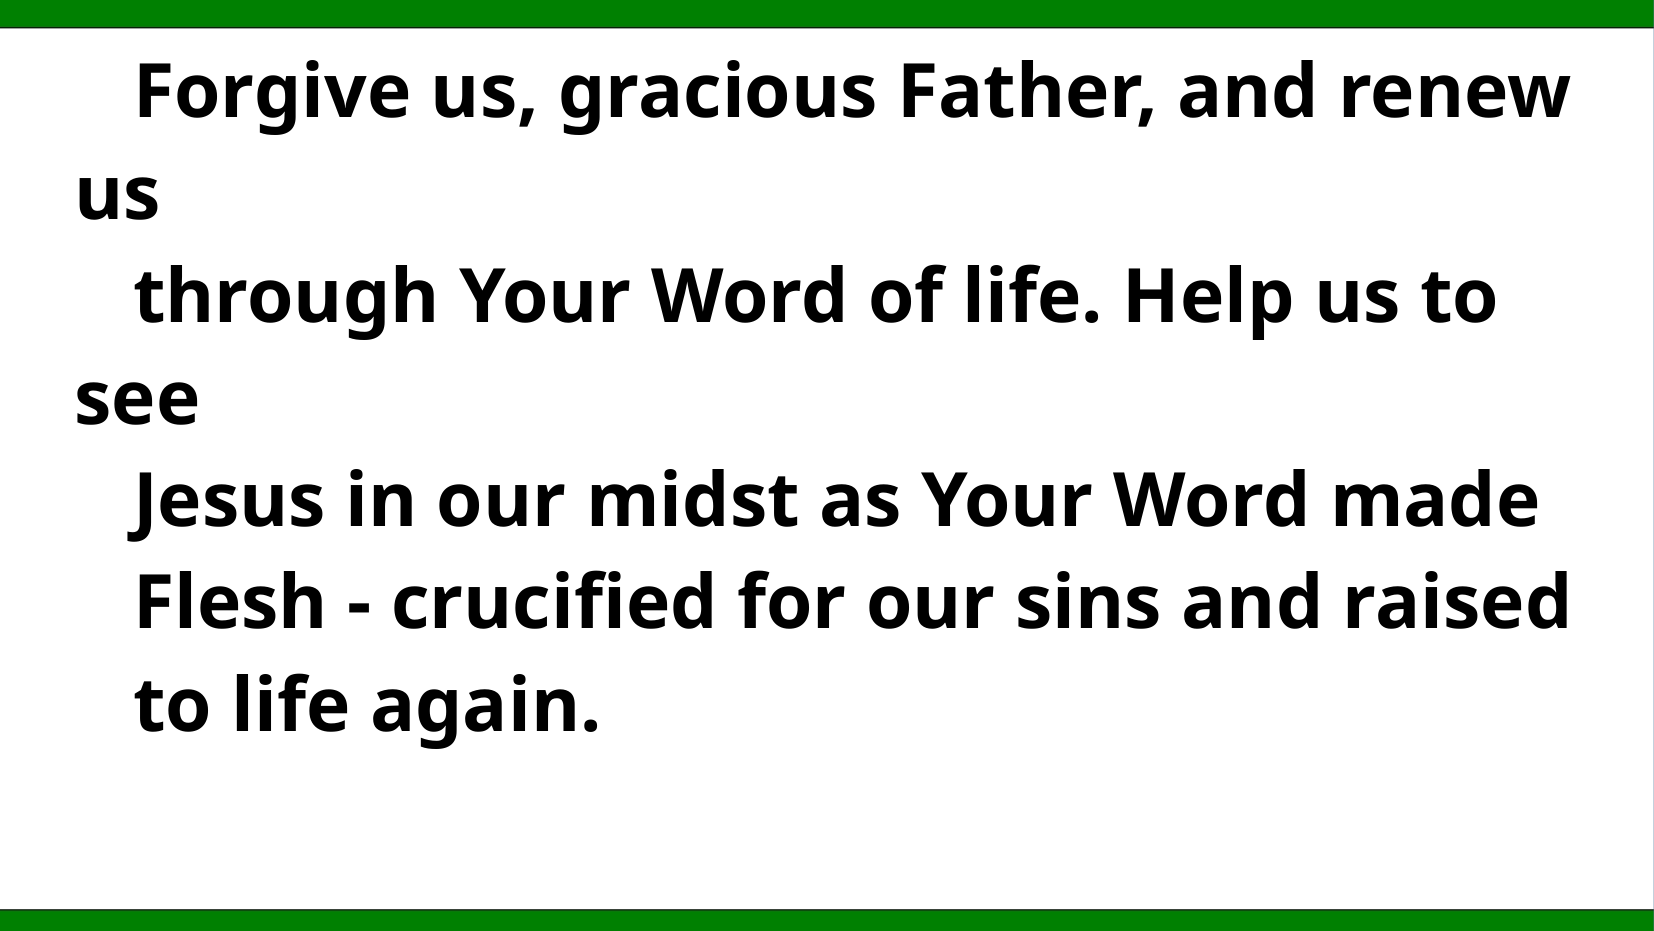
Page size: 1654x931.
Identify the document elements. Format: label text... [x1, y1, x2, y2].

text_box Forgive us, gracious Father, and renew us through Your Word of life. Help us to see Jesus in our midst as Your Word made Flesh - crucified for our sins and raised to life again. [60, 30, 1606, 544]
picture [0, 0, 1654, 931]
